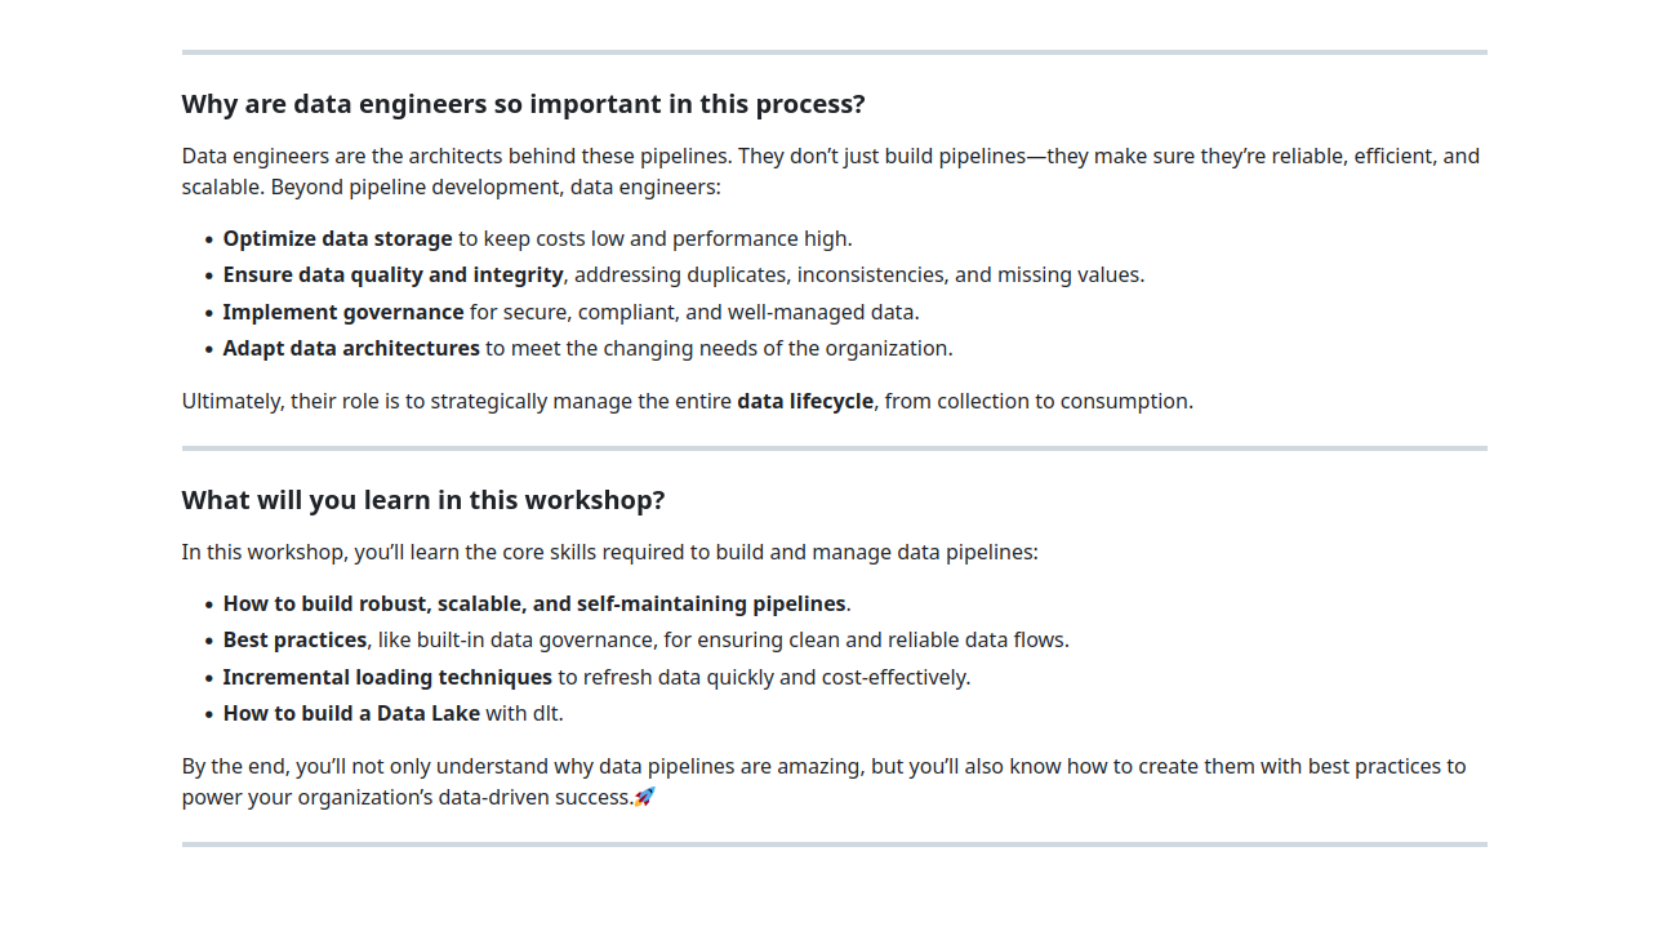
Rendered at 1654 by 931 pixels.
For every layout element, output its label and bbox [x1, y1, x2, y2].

picture [154, 37, 1538, 864]
